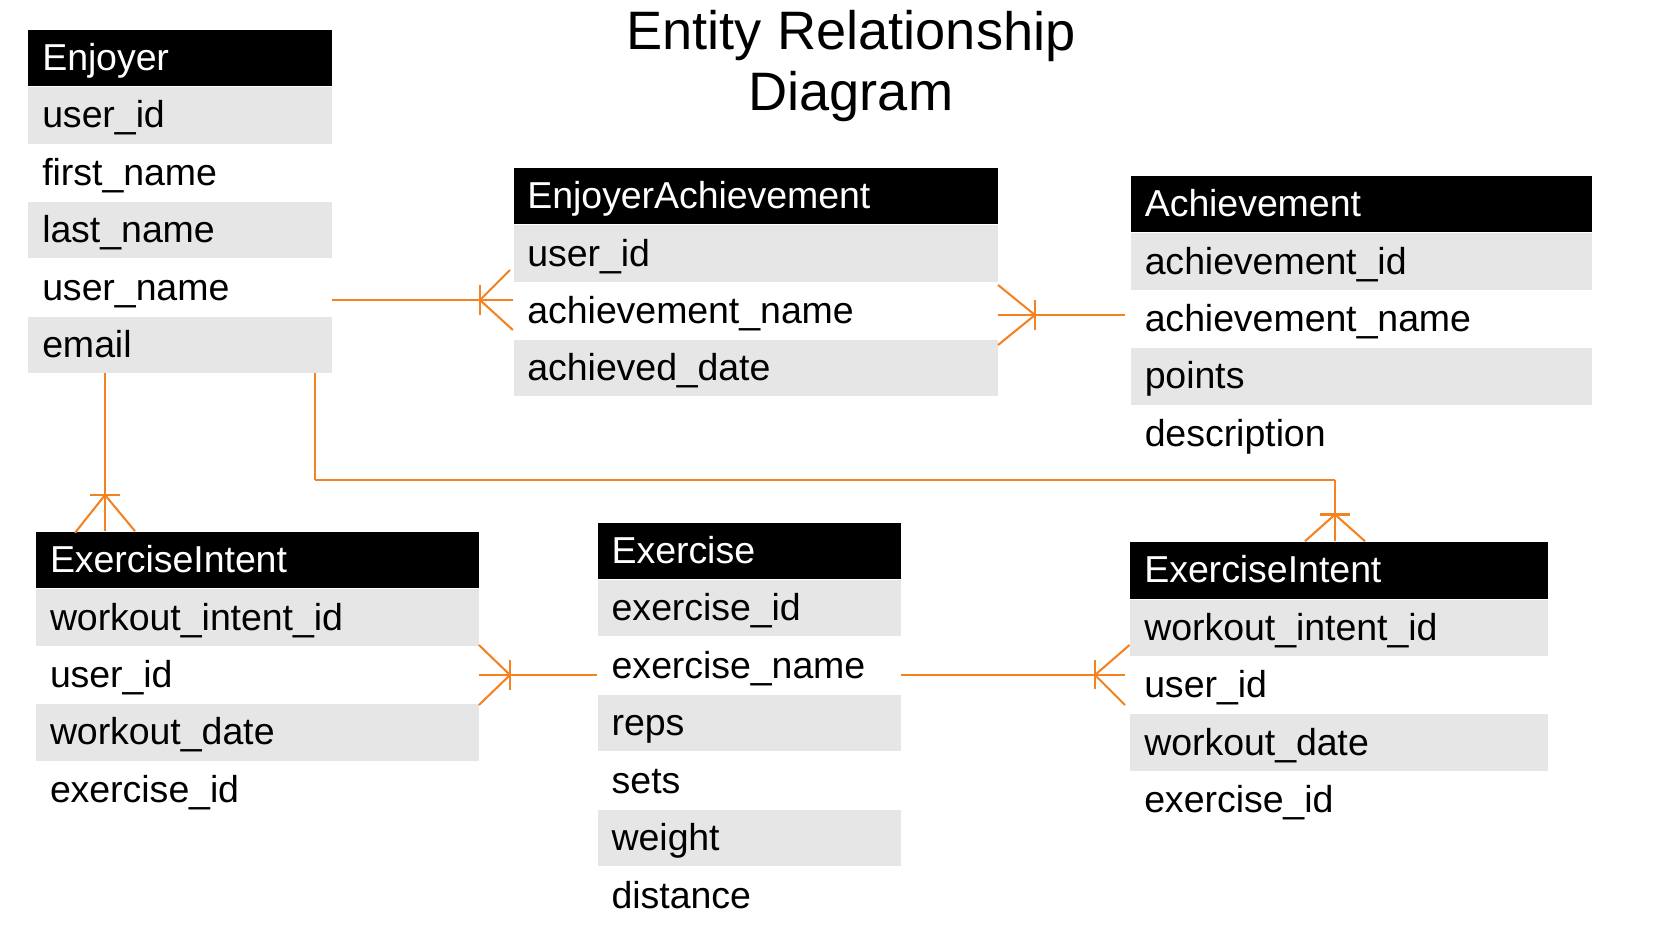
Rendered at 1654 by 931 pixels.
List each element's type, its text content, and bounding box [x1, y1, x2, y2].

table_header Exercise [598, 523, 901, 579]
table_header Achievement [1131, 176, 1592, 232]
title Entity Relationship Diagram [540, 0, 1163, 123]
table_cell workout_intent_id [1130, 600, 1548, 656]
table_cell exercise_id [598, 580, 901, 636]
table_cell user_id [514, 225, 998, 282]
table_cell exercise_id [36, 762, 479, 818]
table_cell first_name [28, 145, 332, 201]
table_cell email [28, 317, 332, 373]
table_cell sets [598, 752, 901, 809]
table_cell distance [598, 867, 901, 924]
table_cell points [1131, 348, 1592, 405]
table_cell weight [598, 810, 901, 866]
table_cell user_id [28, 87, 332, 144]
table_header Enjoyer [28, 30, 332, 86]
table_cell exercise_name [598, 637, 901, 694]
table_header ExerciseIntent [36, 532, 479, 588]
table_cell workout_date [1130, 714, 1548, 771]
table_cell exercise_id [1130, 772, 1548, 828]
table_header EnjoyerAchievement [514, 168, 998, 224]
table_cell user_id [36, 647, 479, 703]
table_cell achievement_name [514, 283, 998, 339]
table_cell reps [598, 695, 901, 751]
table_header ExerciseIntent [1130, 542, 1548, 599]
table_cell workout_date [36, 704, 479, 761]
table_cell achievement_name [1131, 291, 1592, 347]
table_cell achievement_id [1131, 233, 1592, 290]
table_cell user_id [1130, 657, 1548, 713]
table_cell achieved_date [514, 340, 998, 396]
table_cell workout_intent_id [36, 589, 479, 646]
table_cell description [1131, 406, 1592, 462]
table_cell user_name [28, 259, 332, 316]
table_cell last_name [28, 202, 332, 258]
